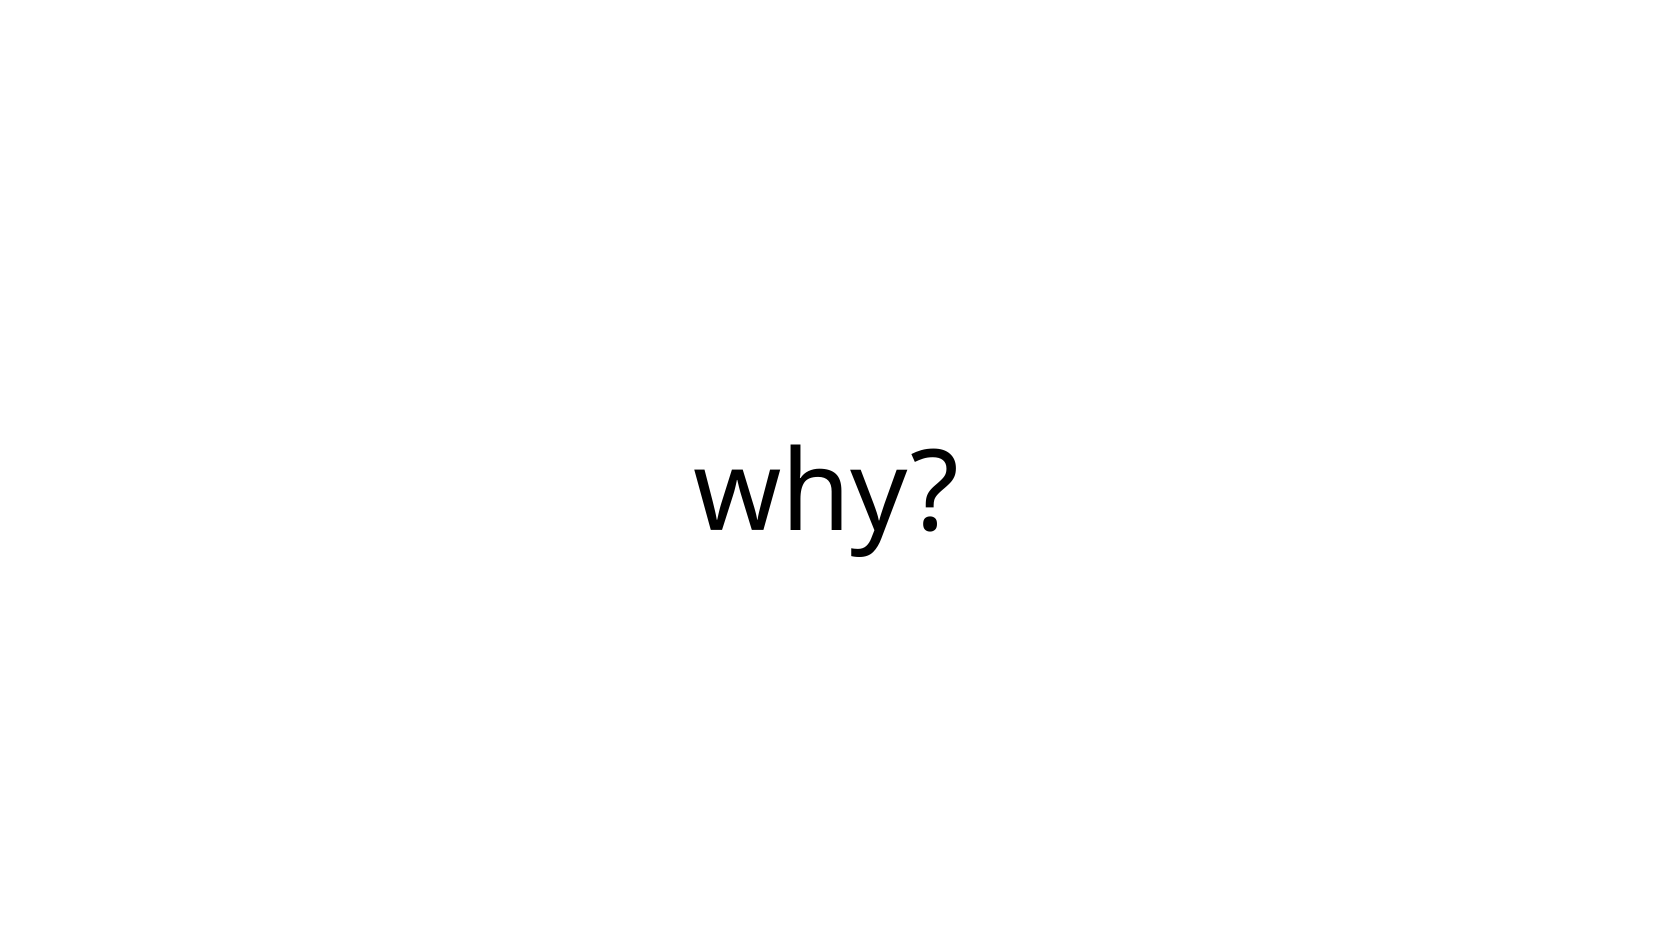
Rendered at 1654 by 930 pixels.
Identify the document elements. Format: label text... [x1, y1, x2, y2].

subtitle why? [82, 217, 1571, 757]
